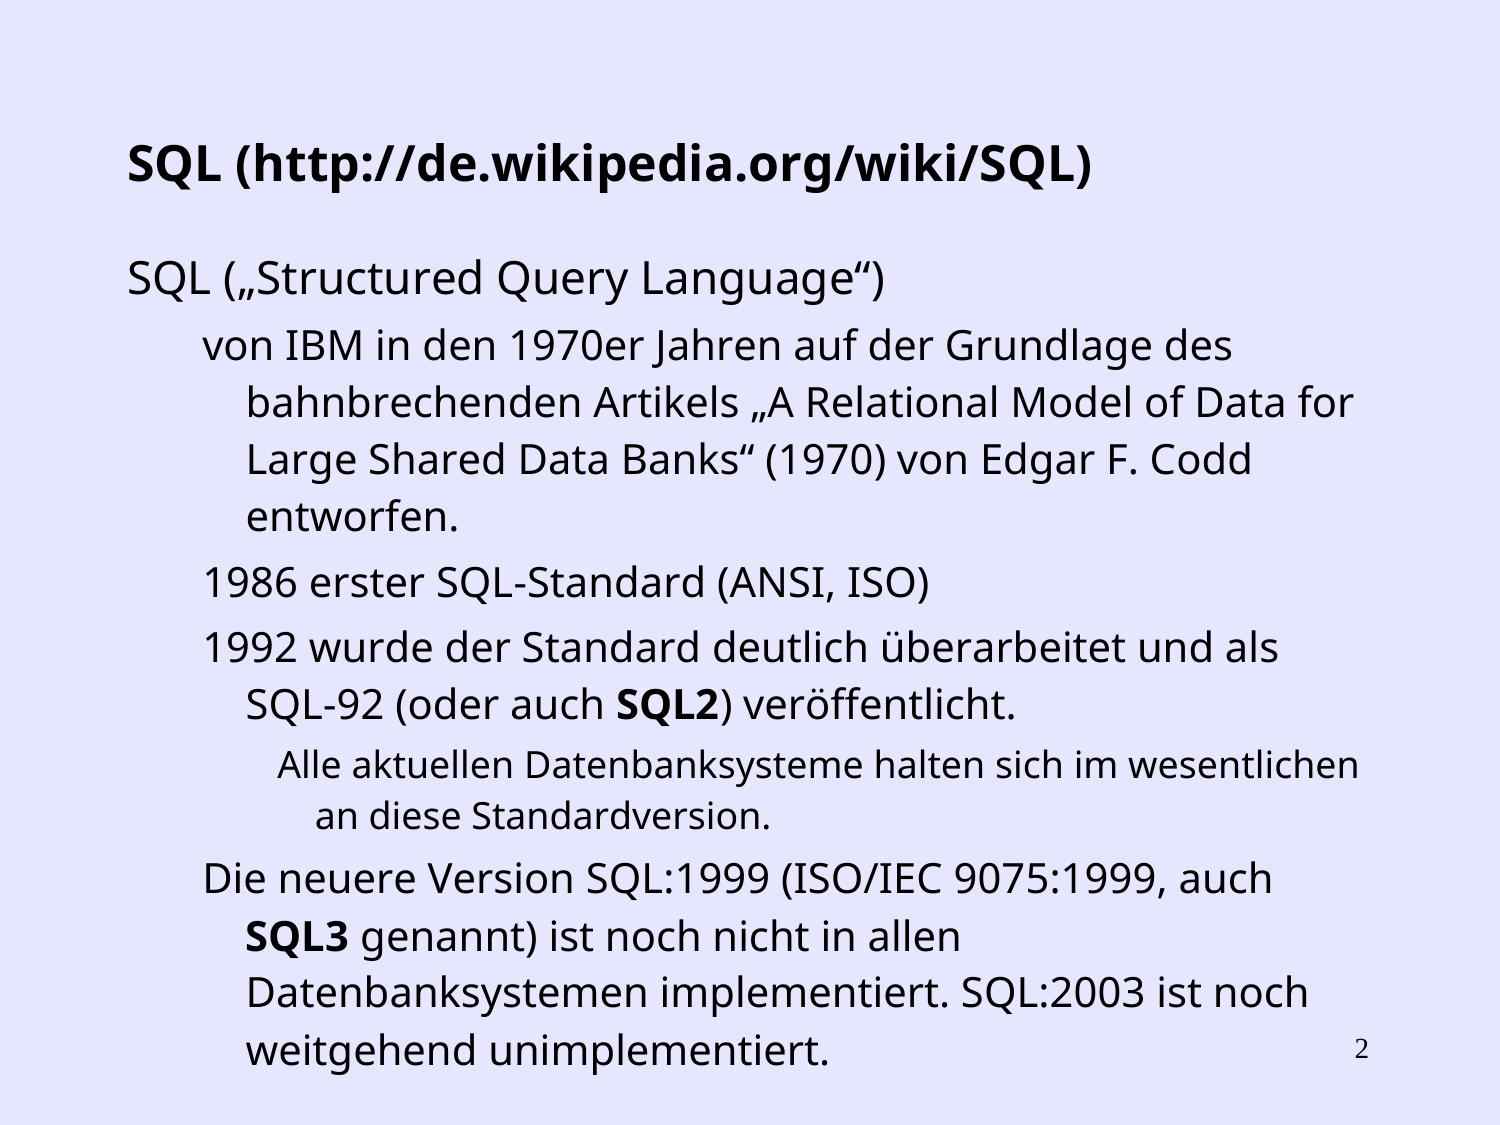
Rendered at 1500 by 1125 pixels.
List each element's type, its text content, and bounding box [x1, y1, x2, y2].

list SQL („Structured Query Language“)‏ von IBM in den 1970er Jahren auf der Grundlage des bahnbrechenden Artikels „A Relational Model of Data for Large Shared Data Banks“ (1970) von Edgar F. Codd entworfen. 1986 erster SQL-Standard (ANSI, ISO) 1992 wurde der Standard deutlich überarbeitet und als SQL-92 (oder auch SQL2) veröffentlicht. Alle aktuellen Datenbanksysteme halten sich im wesentlichen an diese Standardversion. Die neuere Version SQL:1999 (ISO/IEC 9075:1999, auch SQL3 genannt) ist noch nicht in allen Datenbanksystemen implementiert. SQL:2003 ist noch weitgehend unimplementiert. [112, 237, 1388, 1000]
title SQL (http://de.wikipedia.org/wiki/SQL)‏ [112, 99, 1388, 226]
